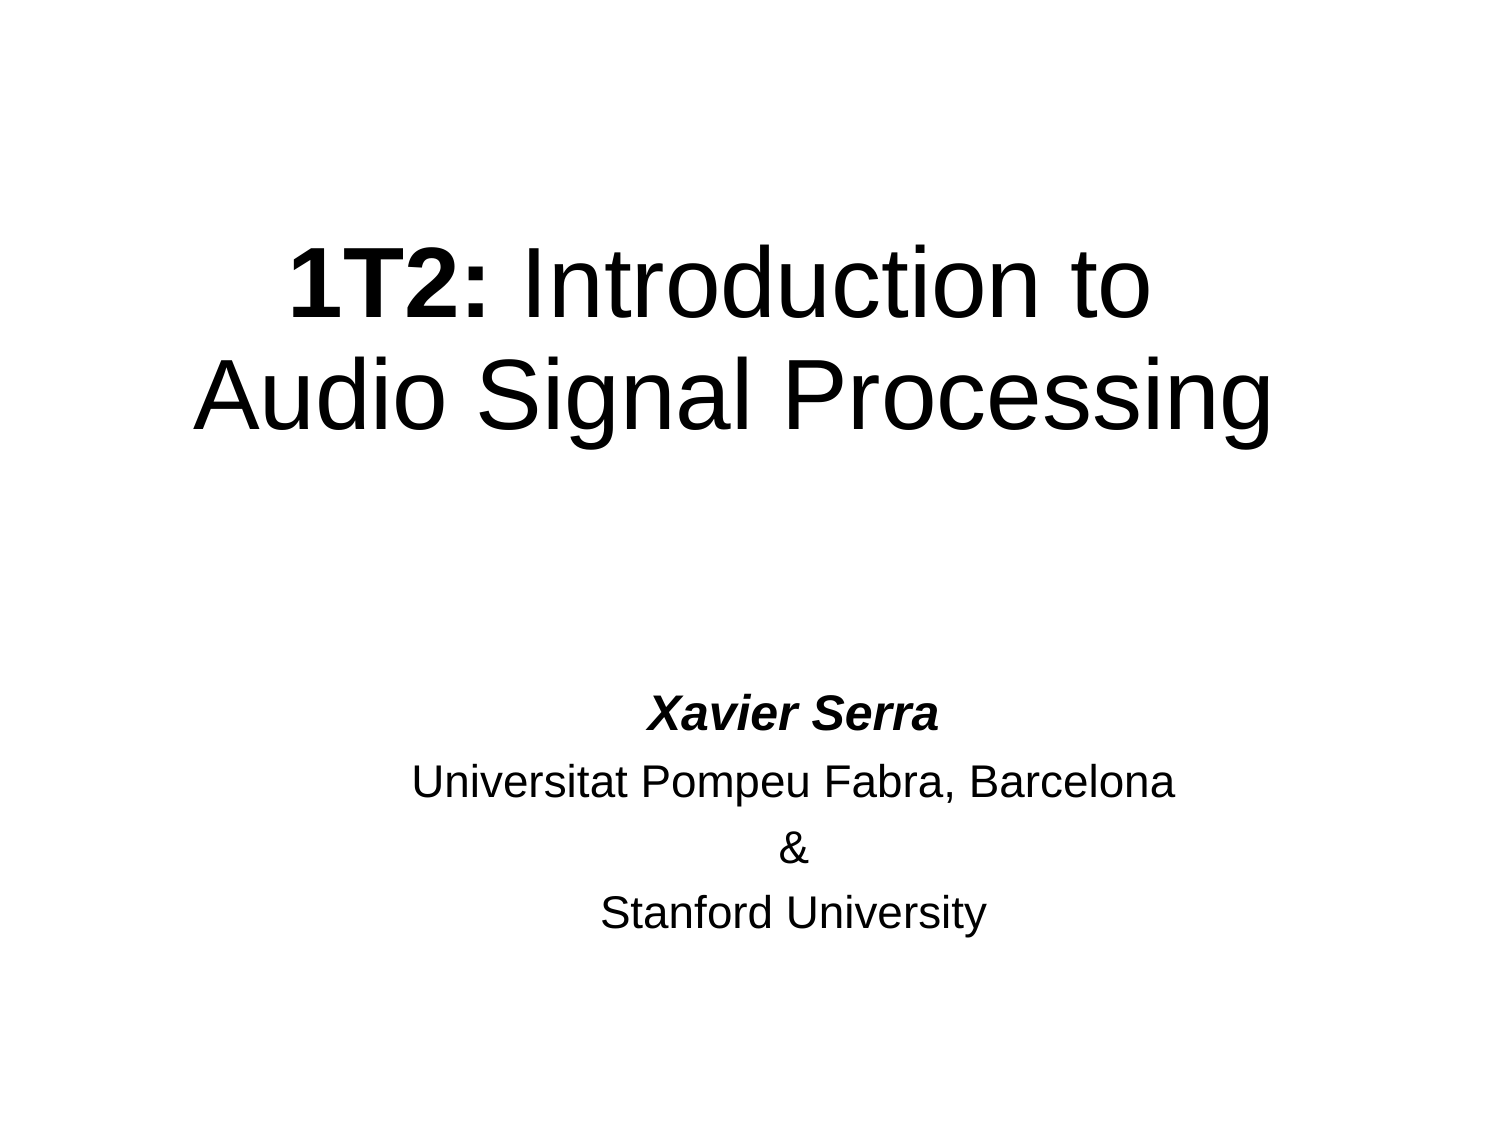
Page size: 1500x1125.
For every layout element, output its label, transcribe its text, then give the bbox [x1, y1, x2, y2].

title 1T2: Introduction to Audio Signal Processing [44, 149, 1425, 529]
text_box Xavier Serra Universitat Pompeu Fabra, Barcelona & Stanford University [337, 677, 1250, 962]
